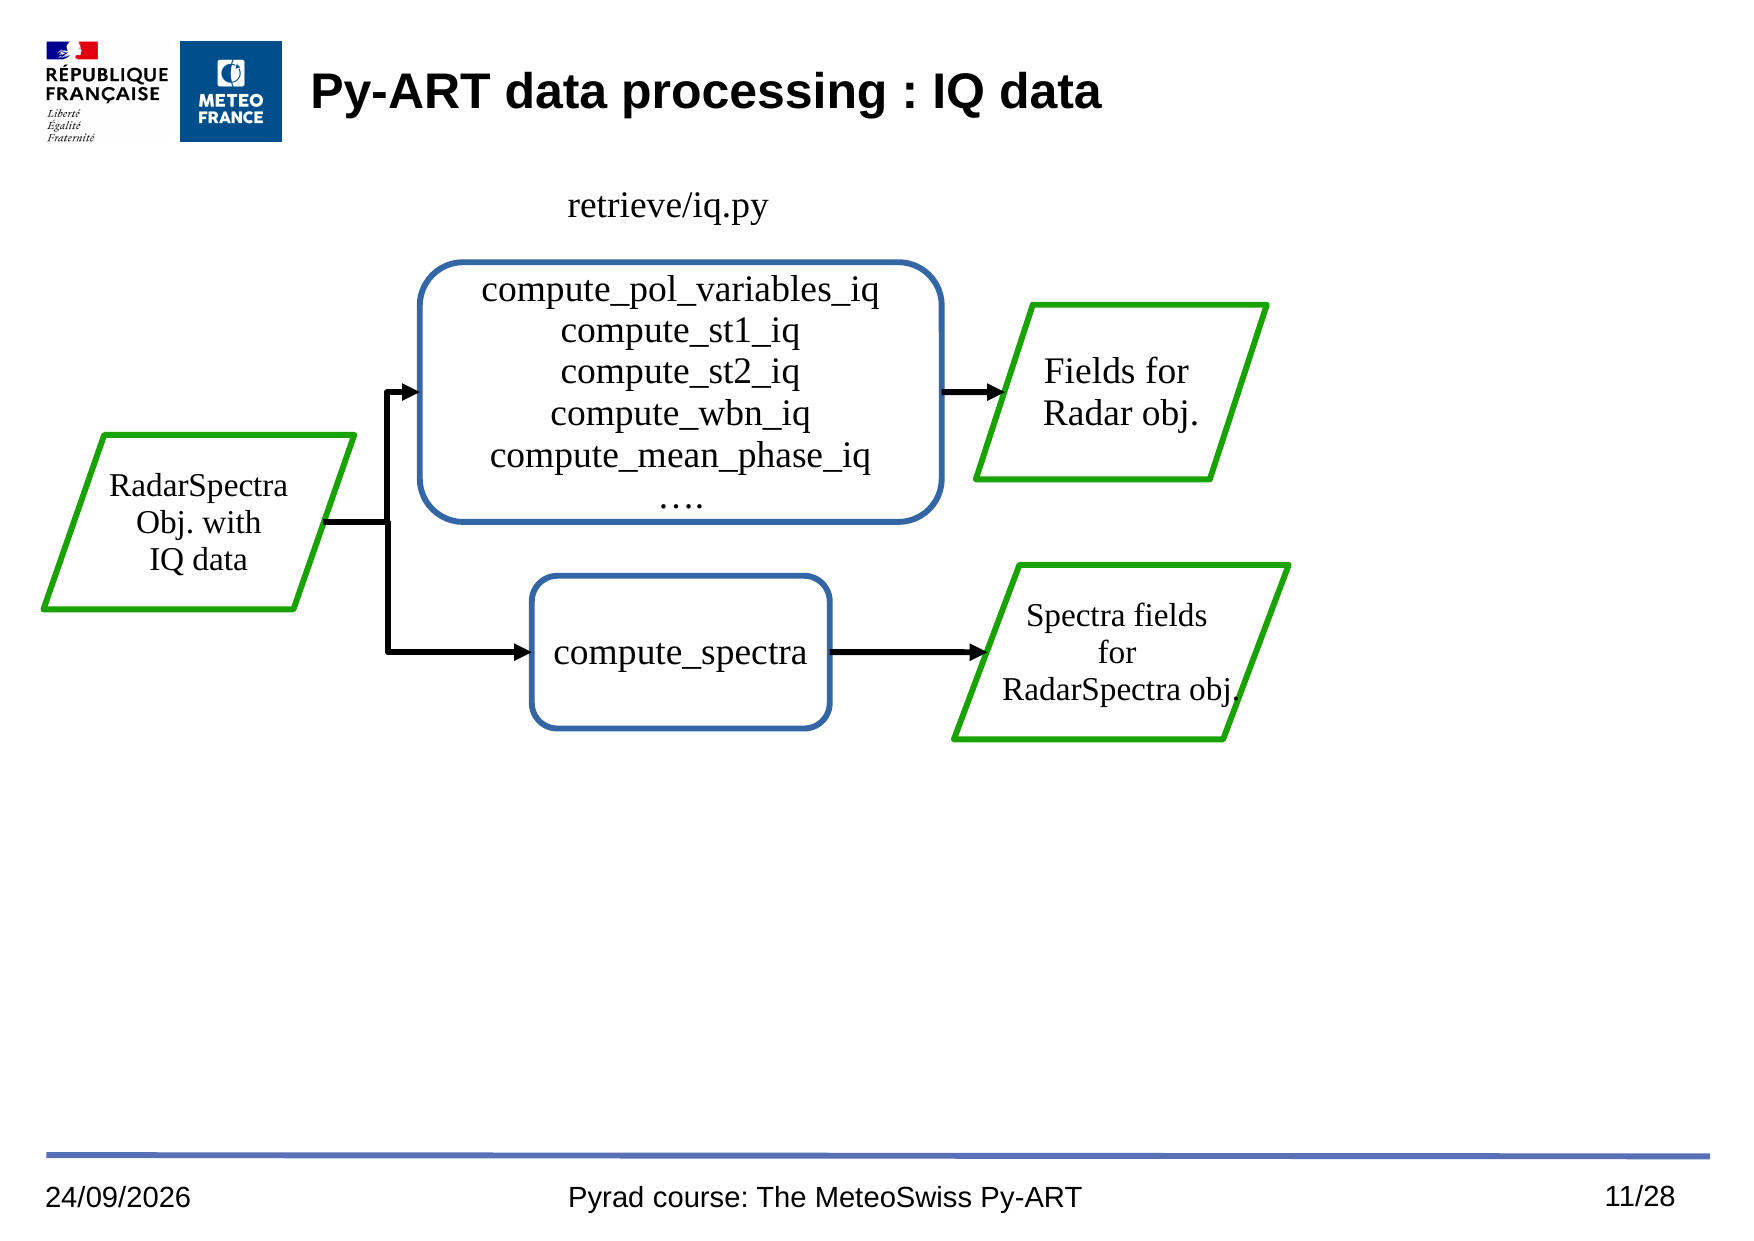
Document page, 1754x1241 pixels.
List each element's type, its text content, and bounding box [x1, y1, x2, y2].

title Py-ART data processing : IQ data [310, 40, 1697, 142]
text_box Spectra fields for RadarSpectra obj. [953, 564, 1289, 740]
text_box retrieve/iq.py [552, 176, 785, 234]
text_box Fields for Radar obj. [975, 304, 1267, 480]
picture [180, 41, 282, 142]
text_box RadarSpectra Obj. with IQ data [43, 434, 355, 610]
text_box compute_pol_variables_iq compute_st1_iq compute_st2_iq compute_wbn_iq compute_mean_phase_iq …. [419, 262, 942, 522]
picture [46, 41, 172, 142]
text_box compute_spectra [531, 575, 830, 729]
